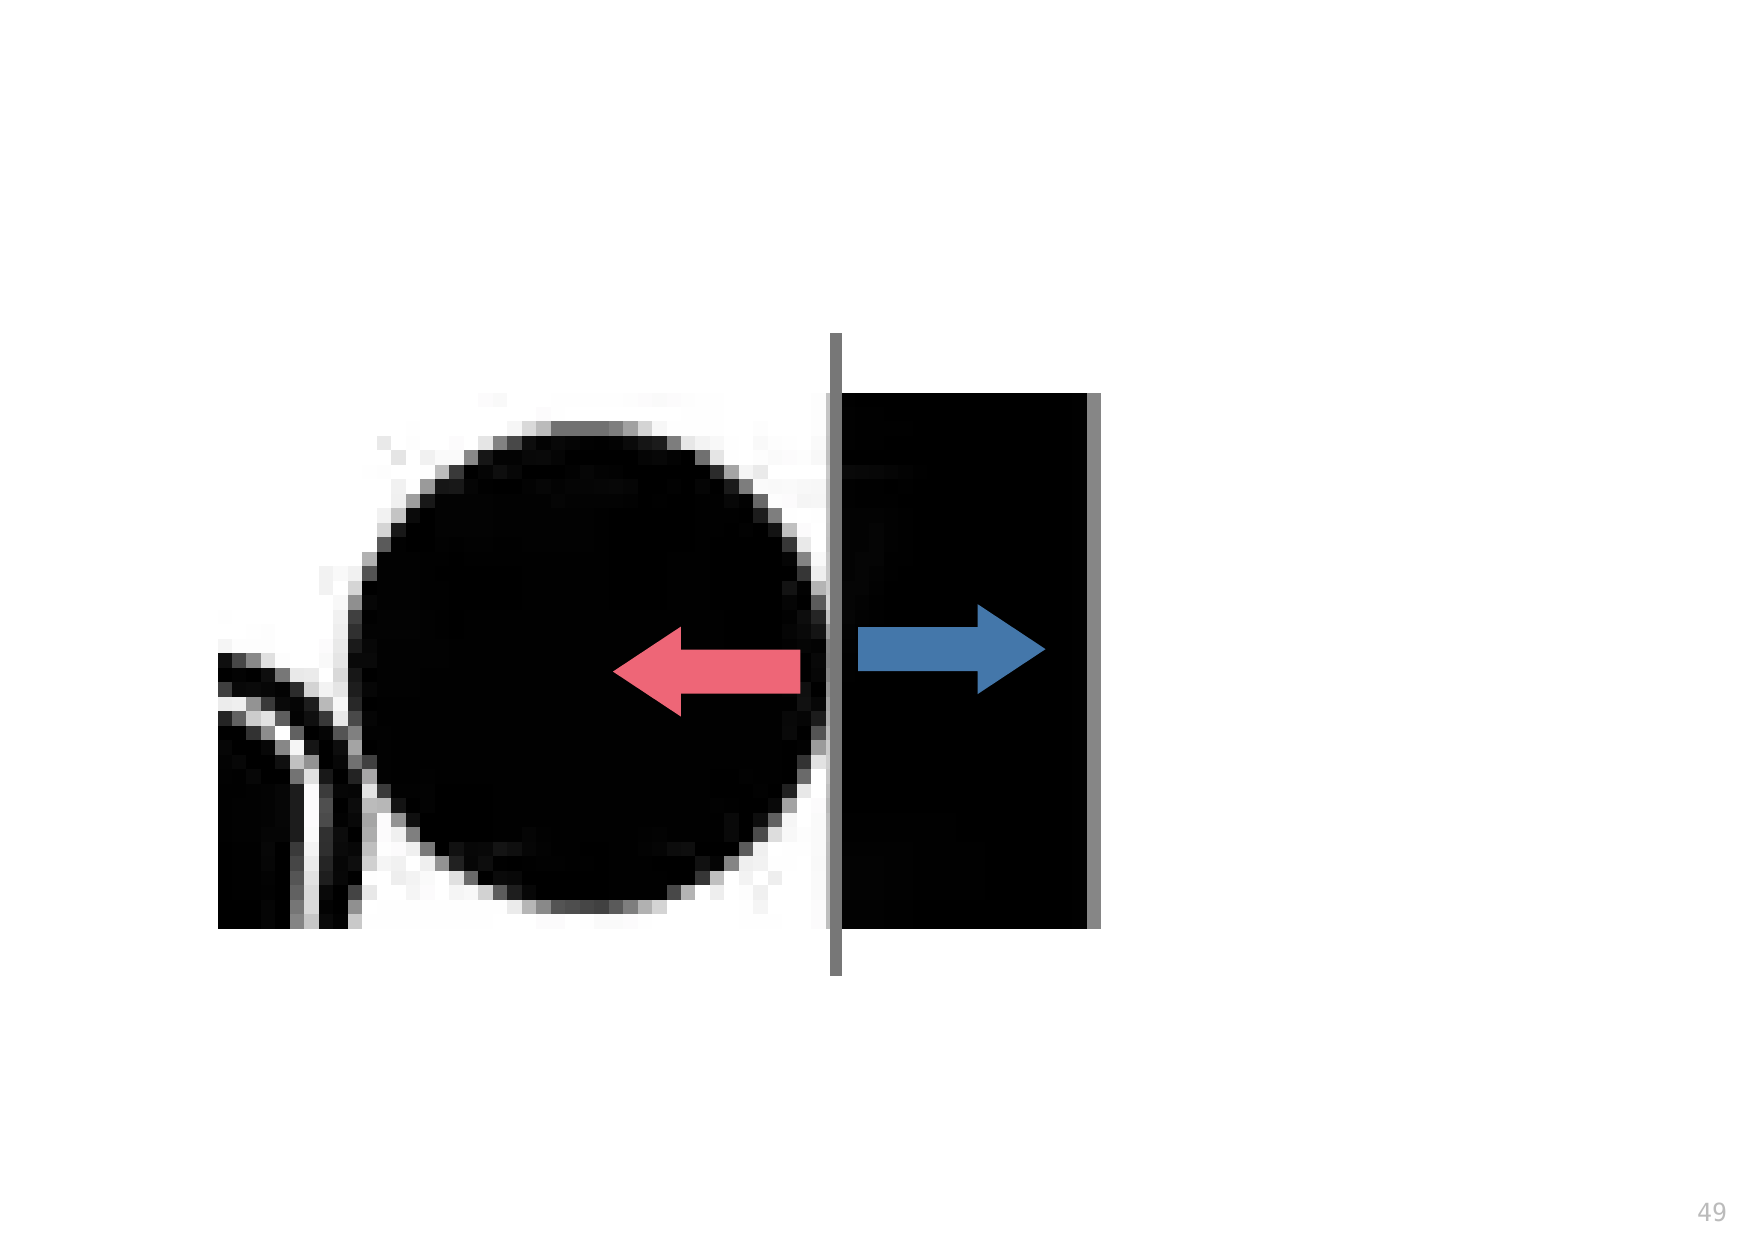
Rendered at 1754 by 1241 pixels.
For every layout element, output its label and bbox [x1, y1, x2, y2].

picture [842, 393, 1116, 929]
text_box [612, 626, 801, 717]
picture [218, 393, 830, 929]
text_box [858, 604, 1046, 695]
